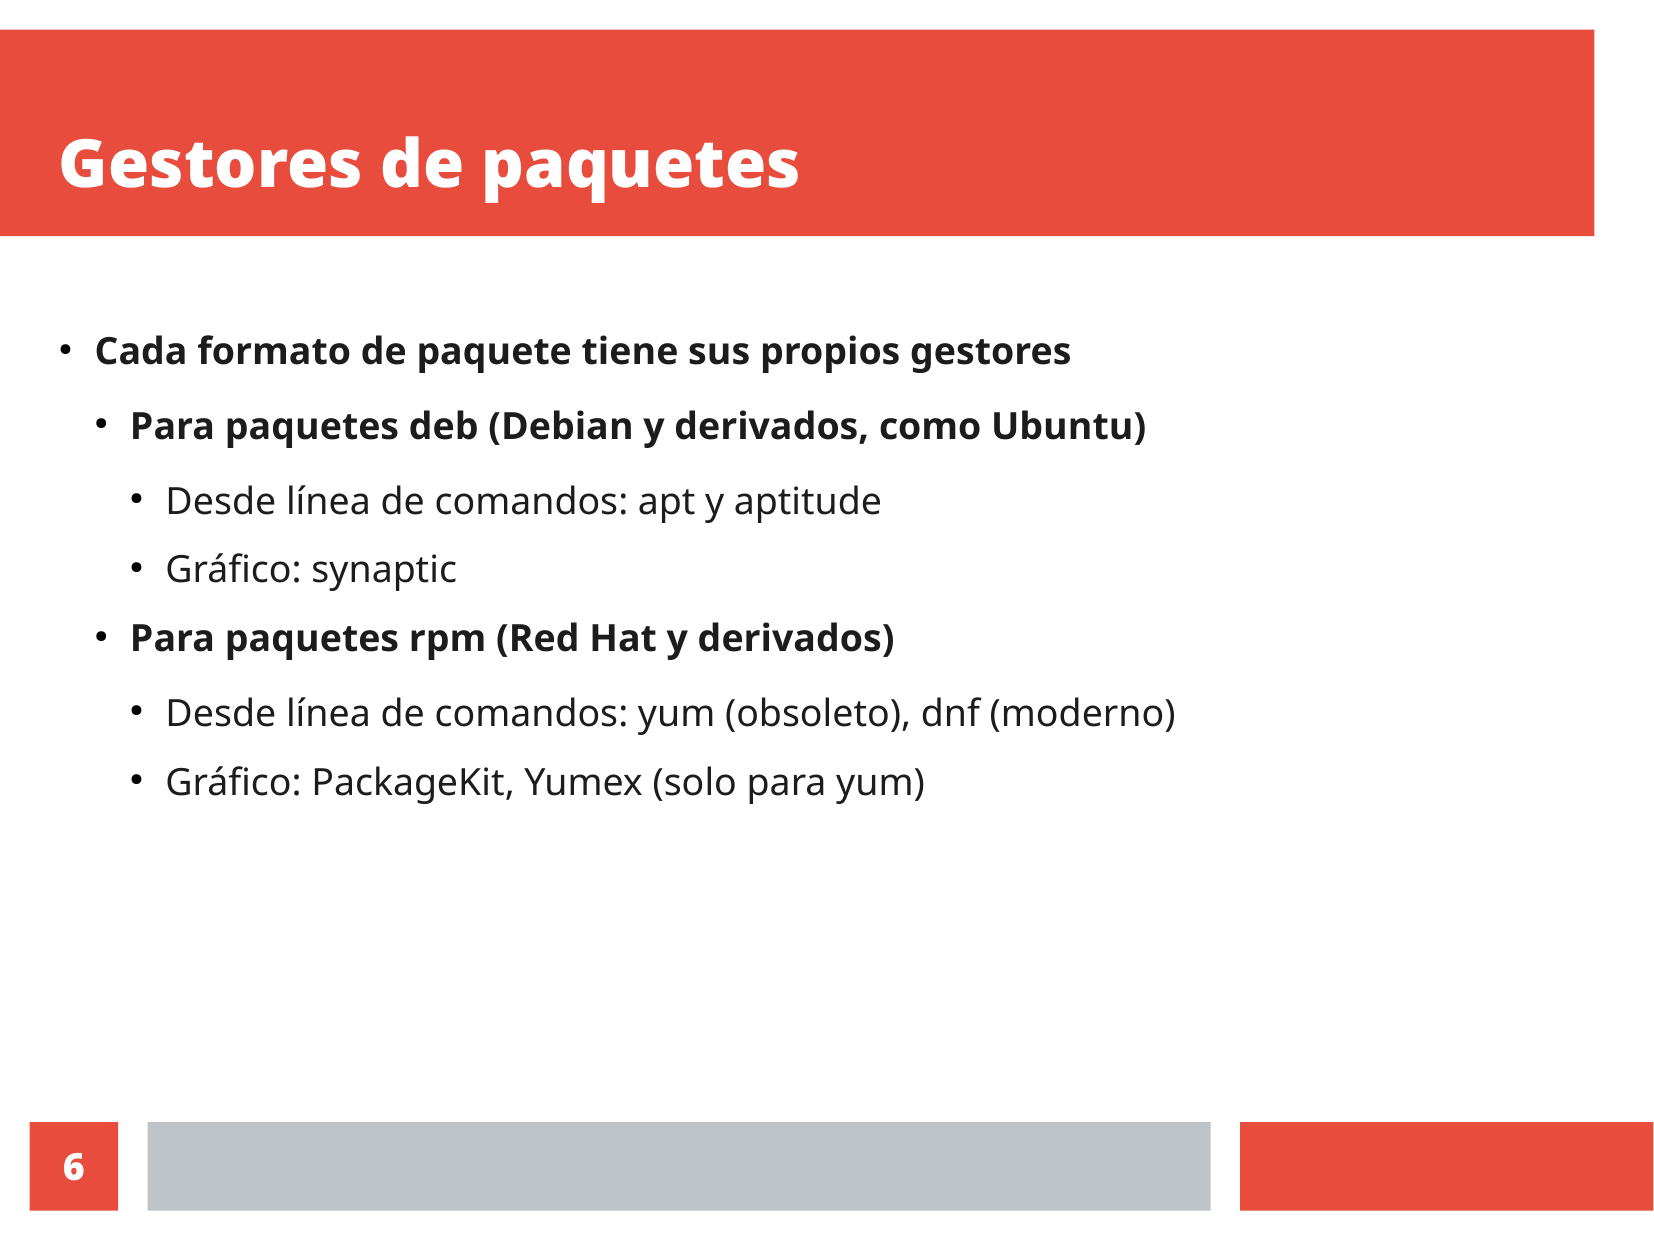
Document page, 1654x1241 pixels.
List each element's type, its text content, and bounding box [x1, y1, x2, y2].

list Cada formato de paquete tiene sus propios gestores Para paquetes deb (Debian y derivados, como Ubuntu) Desde línea de comandos: apt y aptitude Gráfico: synaptic Para paquetes rpm (Red Hat y derivados) Desde línea de comandos: yum (obsoleto), dnf (moderno) Gráfico: PackageKit, Yumex (solo para yum) [59, 324, 1565, 1093]
title Gestores de paquetes [59, 59, 1595, 207]
